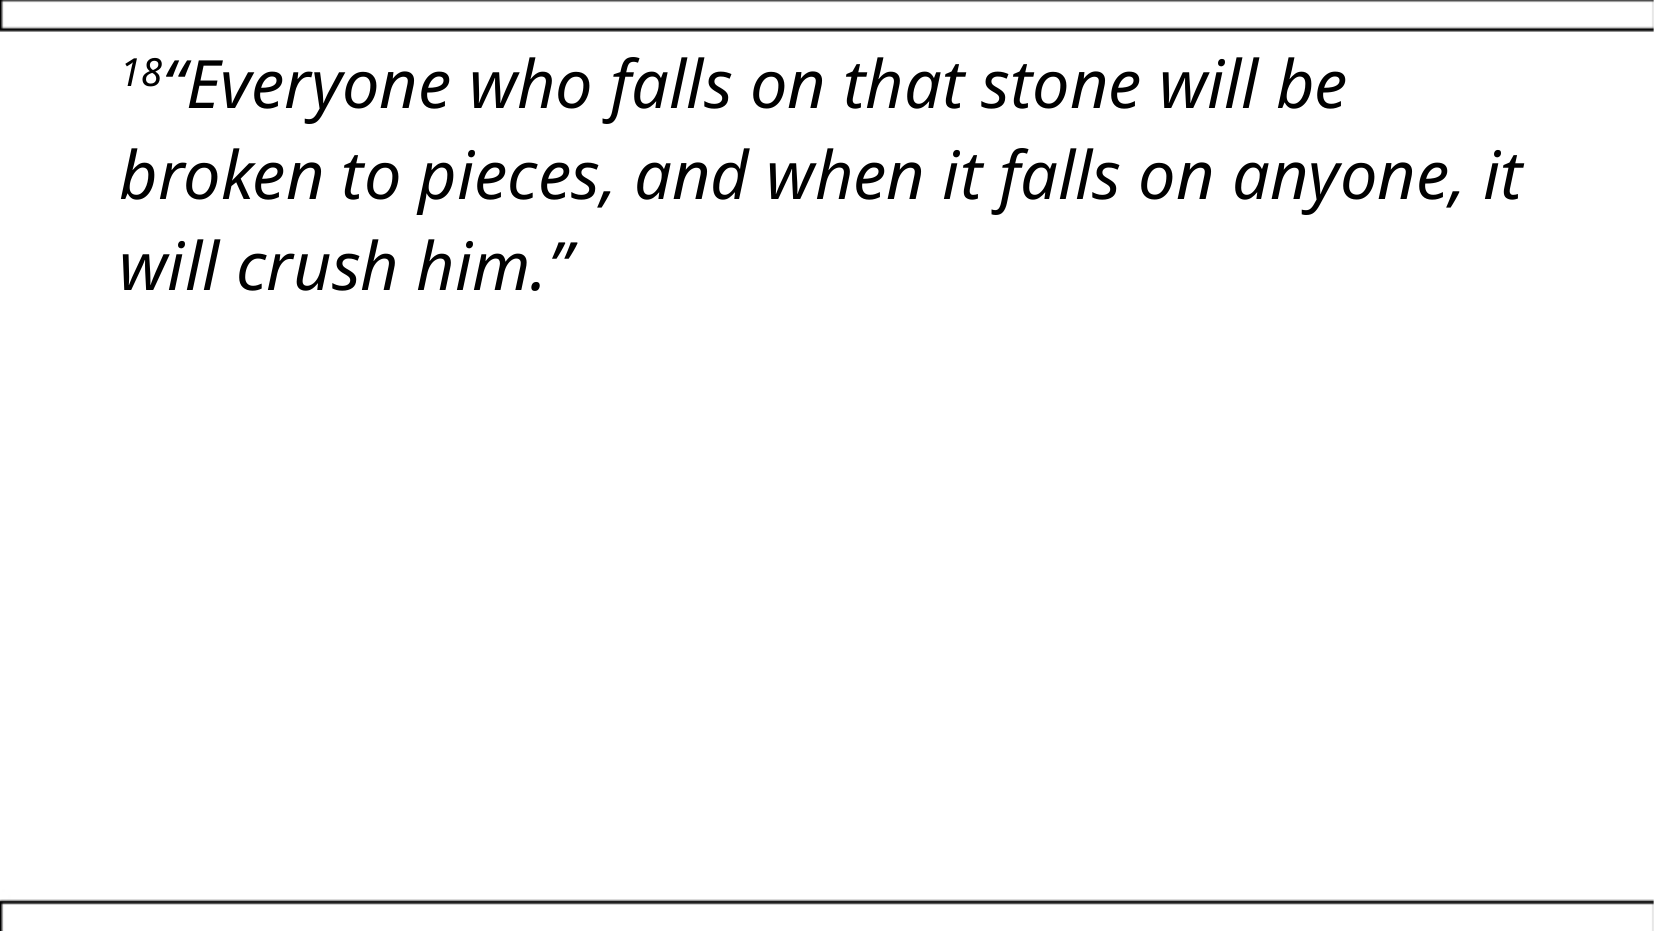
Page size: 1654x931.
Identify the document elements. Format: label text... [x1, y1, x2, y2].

text_box 18“Everyone who falls on that stone will be broken to pieces, and when it falls on anyone, it will crush him.” [105, 30, 1546, 316]
picture [0, 0, 1654, 931]
